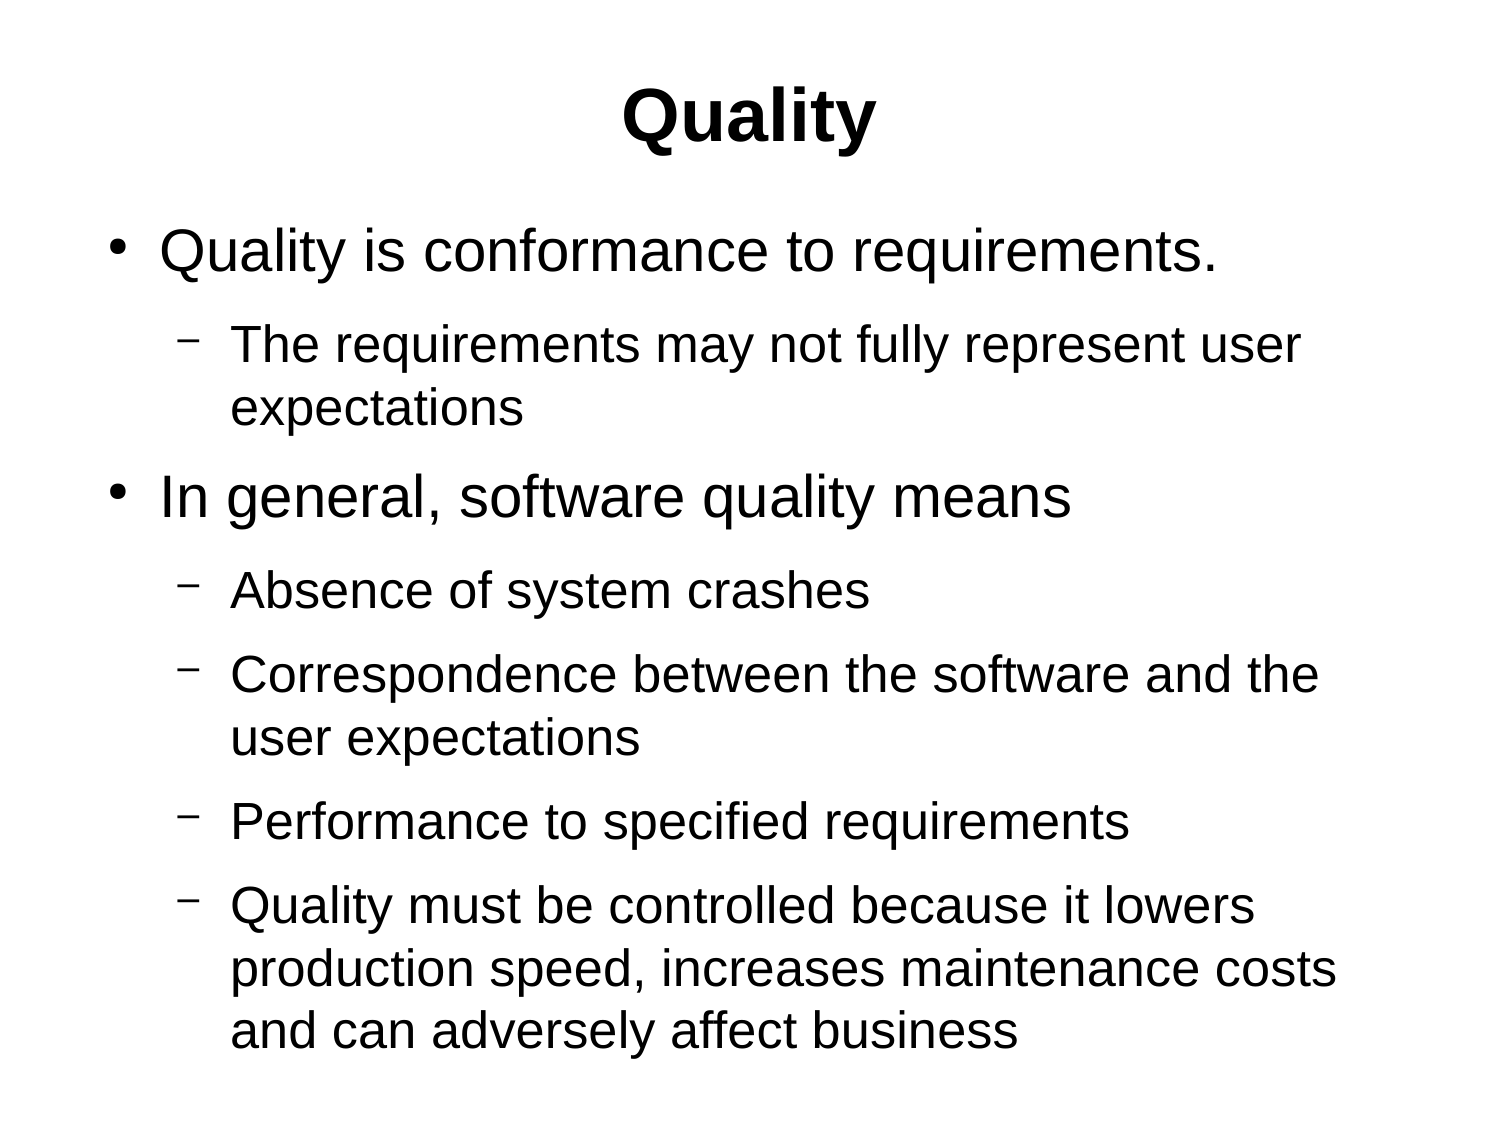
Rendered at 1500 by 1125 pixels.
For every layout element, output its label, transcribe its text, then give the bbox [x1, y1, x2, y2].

list Quality is conformance to requirements. The requirements may not fully represent user expectations In general, software quality means Absence of system crashes Correspondence between the software and the user expectations Performance to specified requirements Quality must be controlled because it lowers production speed, increases maintenance costs and can adversely affect business [75, 204, 1395, 1075]
title Quality [75, 44, 1425, 177]
